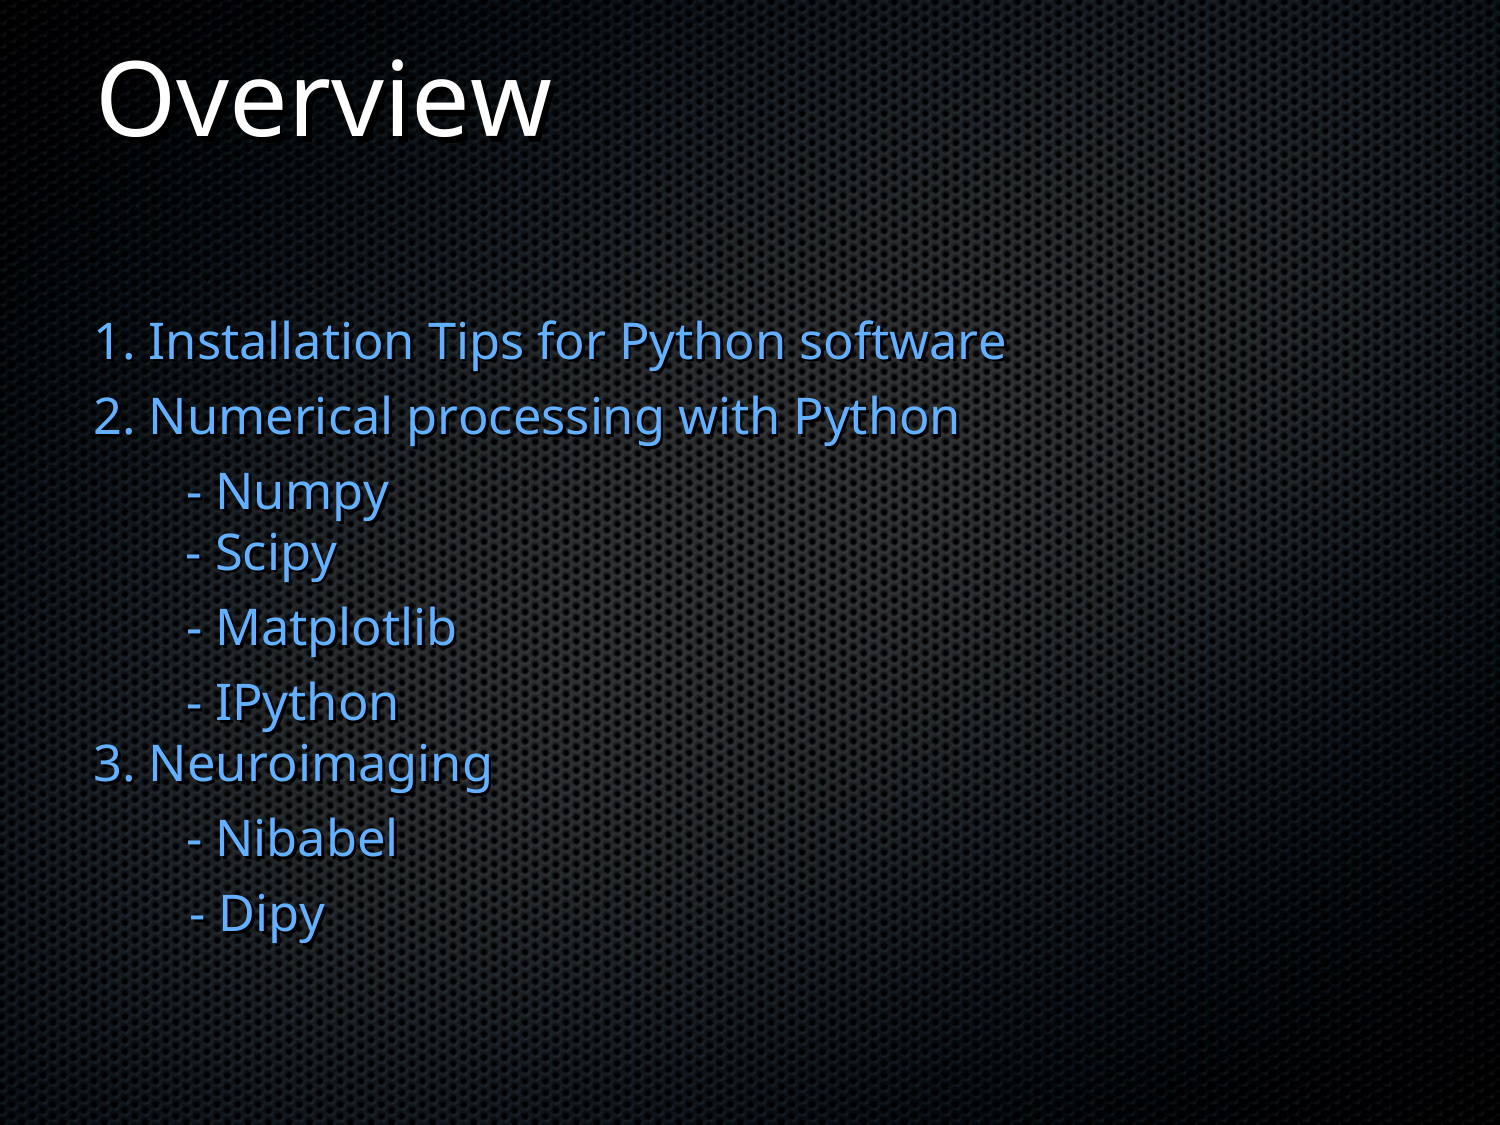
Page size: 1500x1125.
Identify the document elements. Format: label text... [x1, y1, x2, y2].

picture [0, 0, 1500, 1125]
list 1. Installation Tips for Python software 2. Numerical processing with Python - Numpy - Scipy - Matplotlib - IPython 3. Neuroimaging - Nibabel - Dipy [85, 300, 1390, 953]
title Overview [87, 23, 1392, 166]
